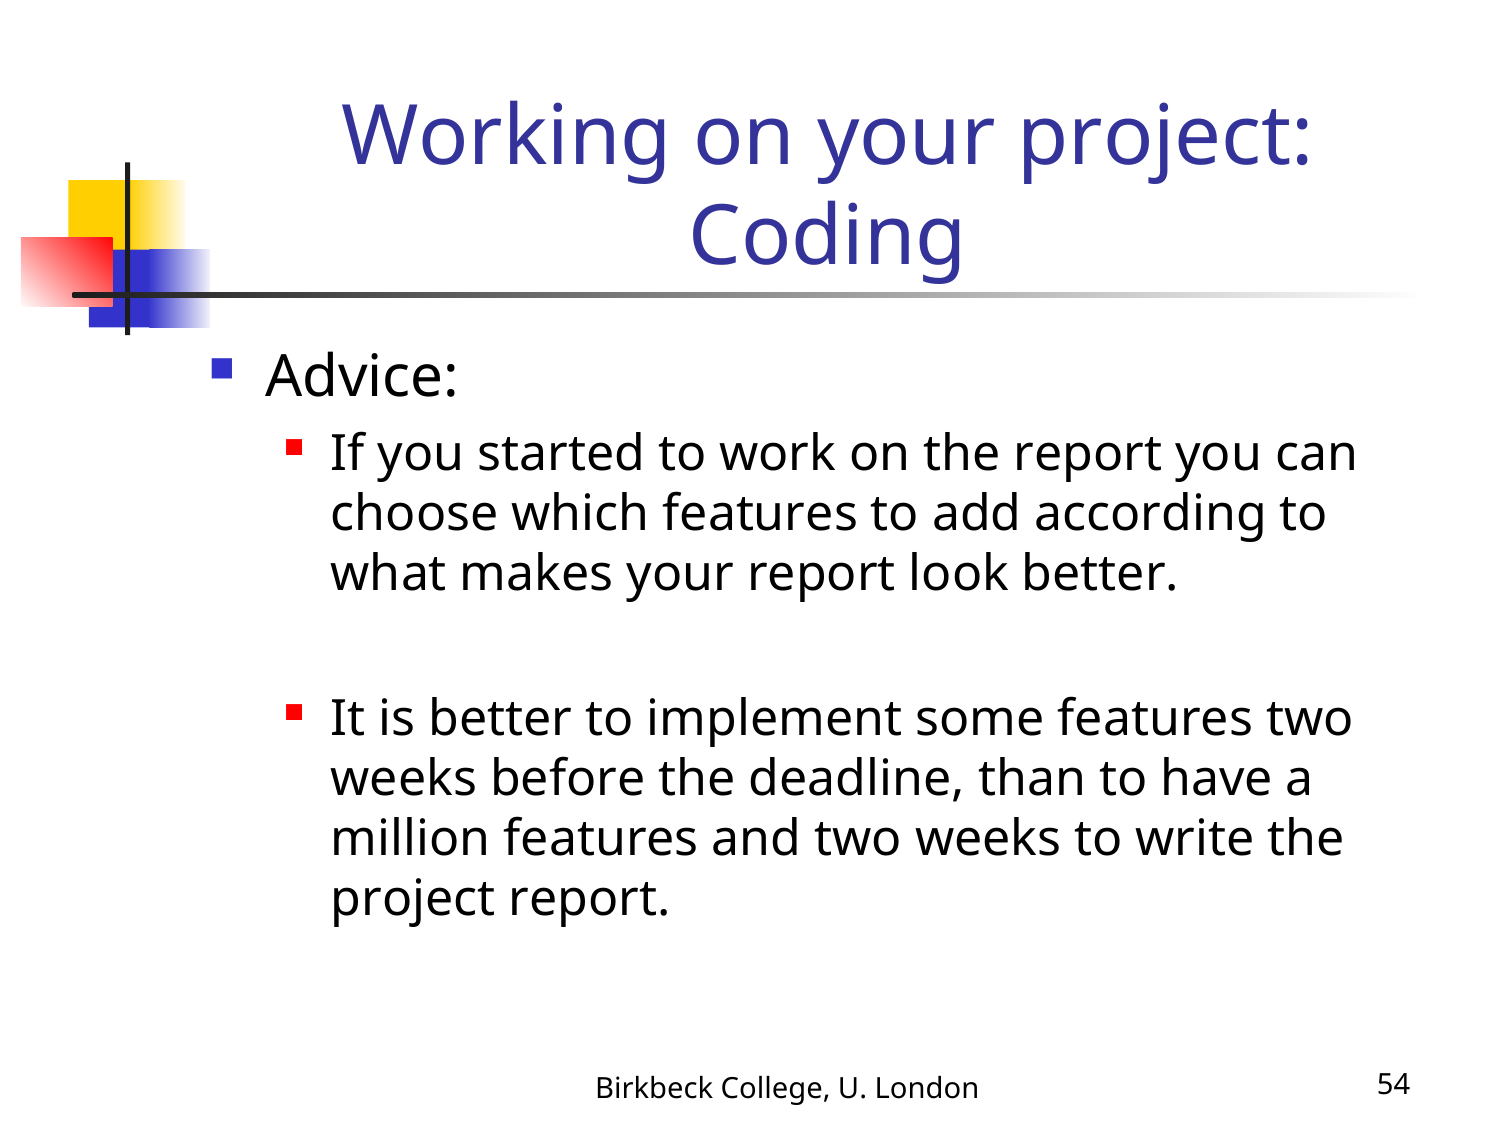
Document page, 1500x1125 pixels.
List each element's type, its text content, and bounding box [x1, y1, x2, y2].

text_box <number> [1112, 1037, 1426, 1113]
title Working on your project: Coding [188, 101, 1468, 289]
list Advice: If you started to work on the report you can choose which features to add according to what makes your report look better. It is better to implement some features two weeks before the deadline, than to have a million features and two weeks to write the project report. [193, 331, 1469, 1007]
text_box Birkbeck College, U. London [549, 1037, 1026, 1113]
